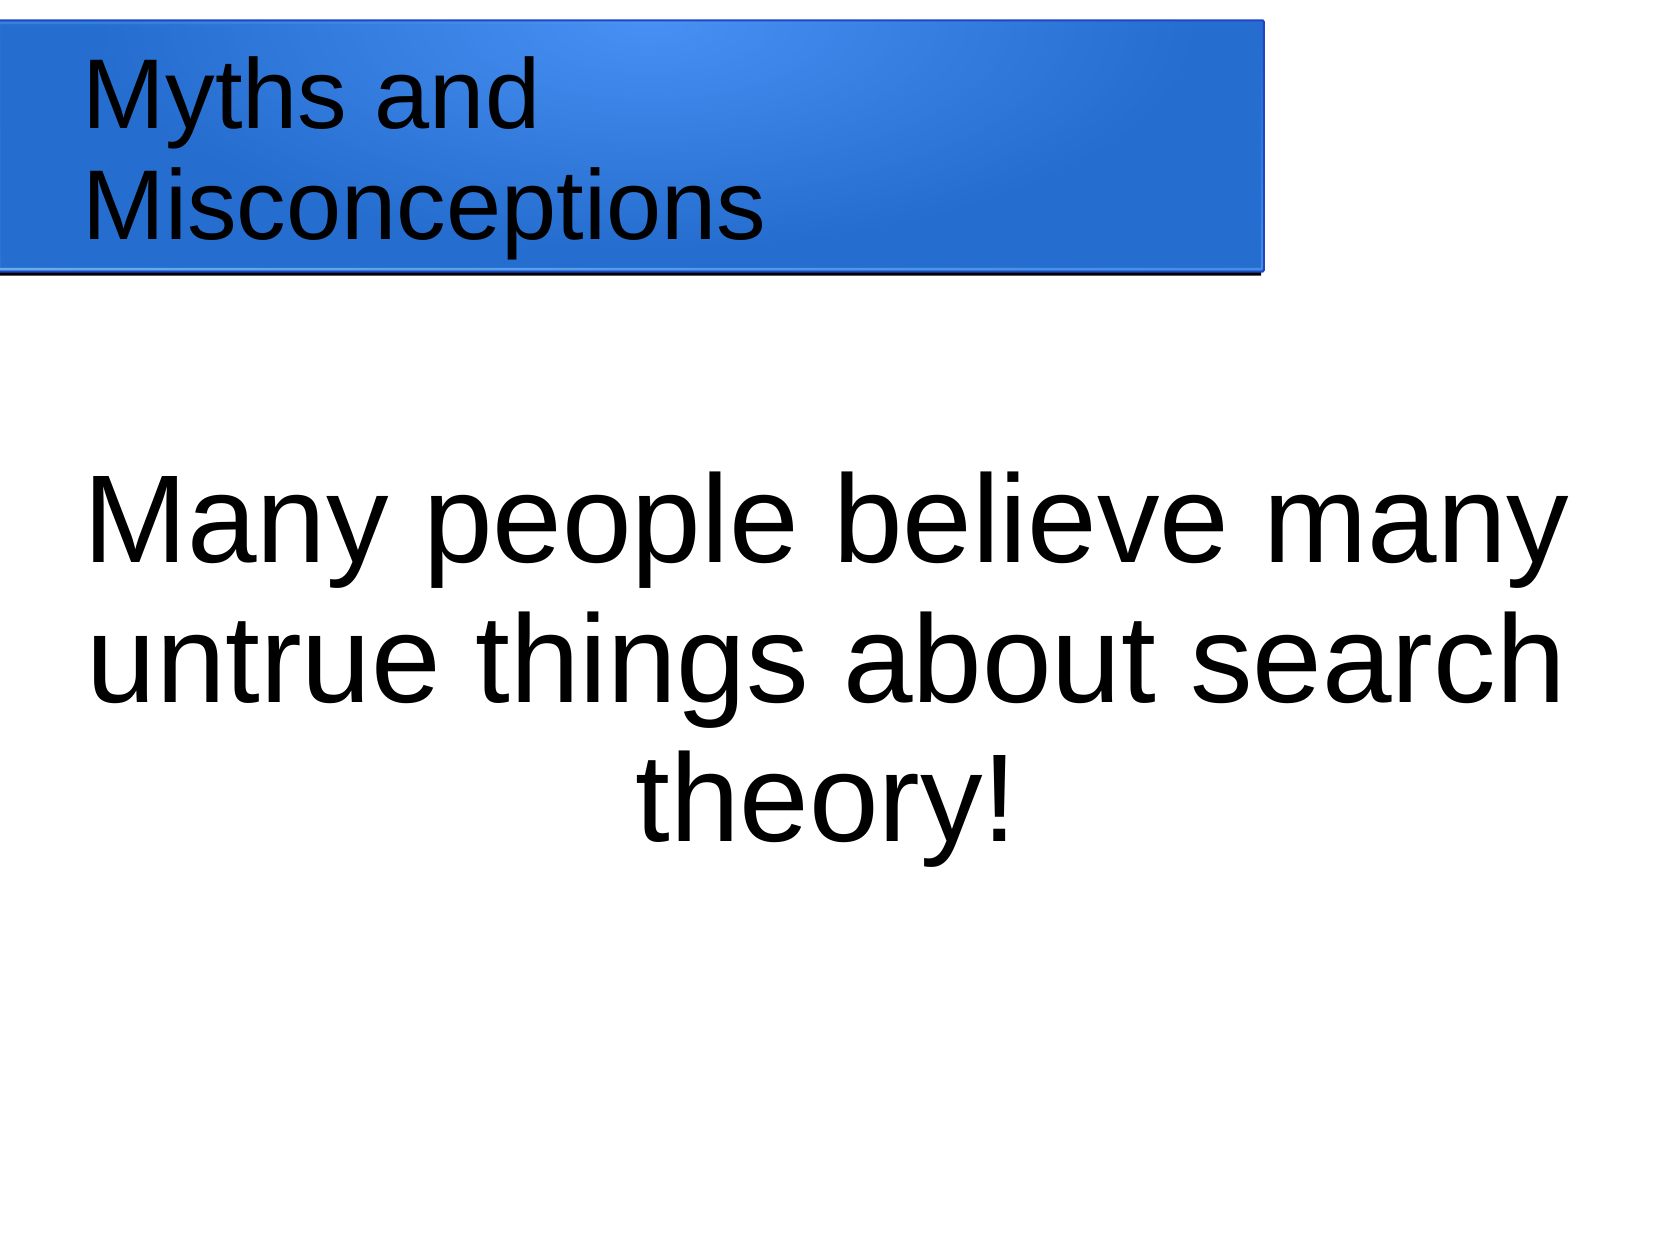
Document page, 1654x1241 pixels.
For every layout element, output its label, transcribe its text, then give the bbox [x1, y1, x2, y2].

title Myths and Misconceptions [82, 38, 1235, 261]
list Many people believe many untrue things about search theory! [82, 299, 1571, 1019]
